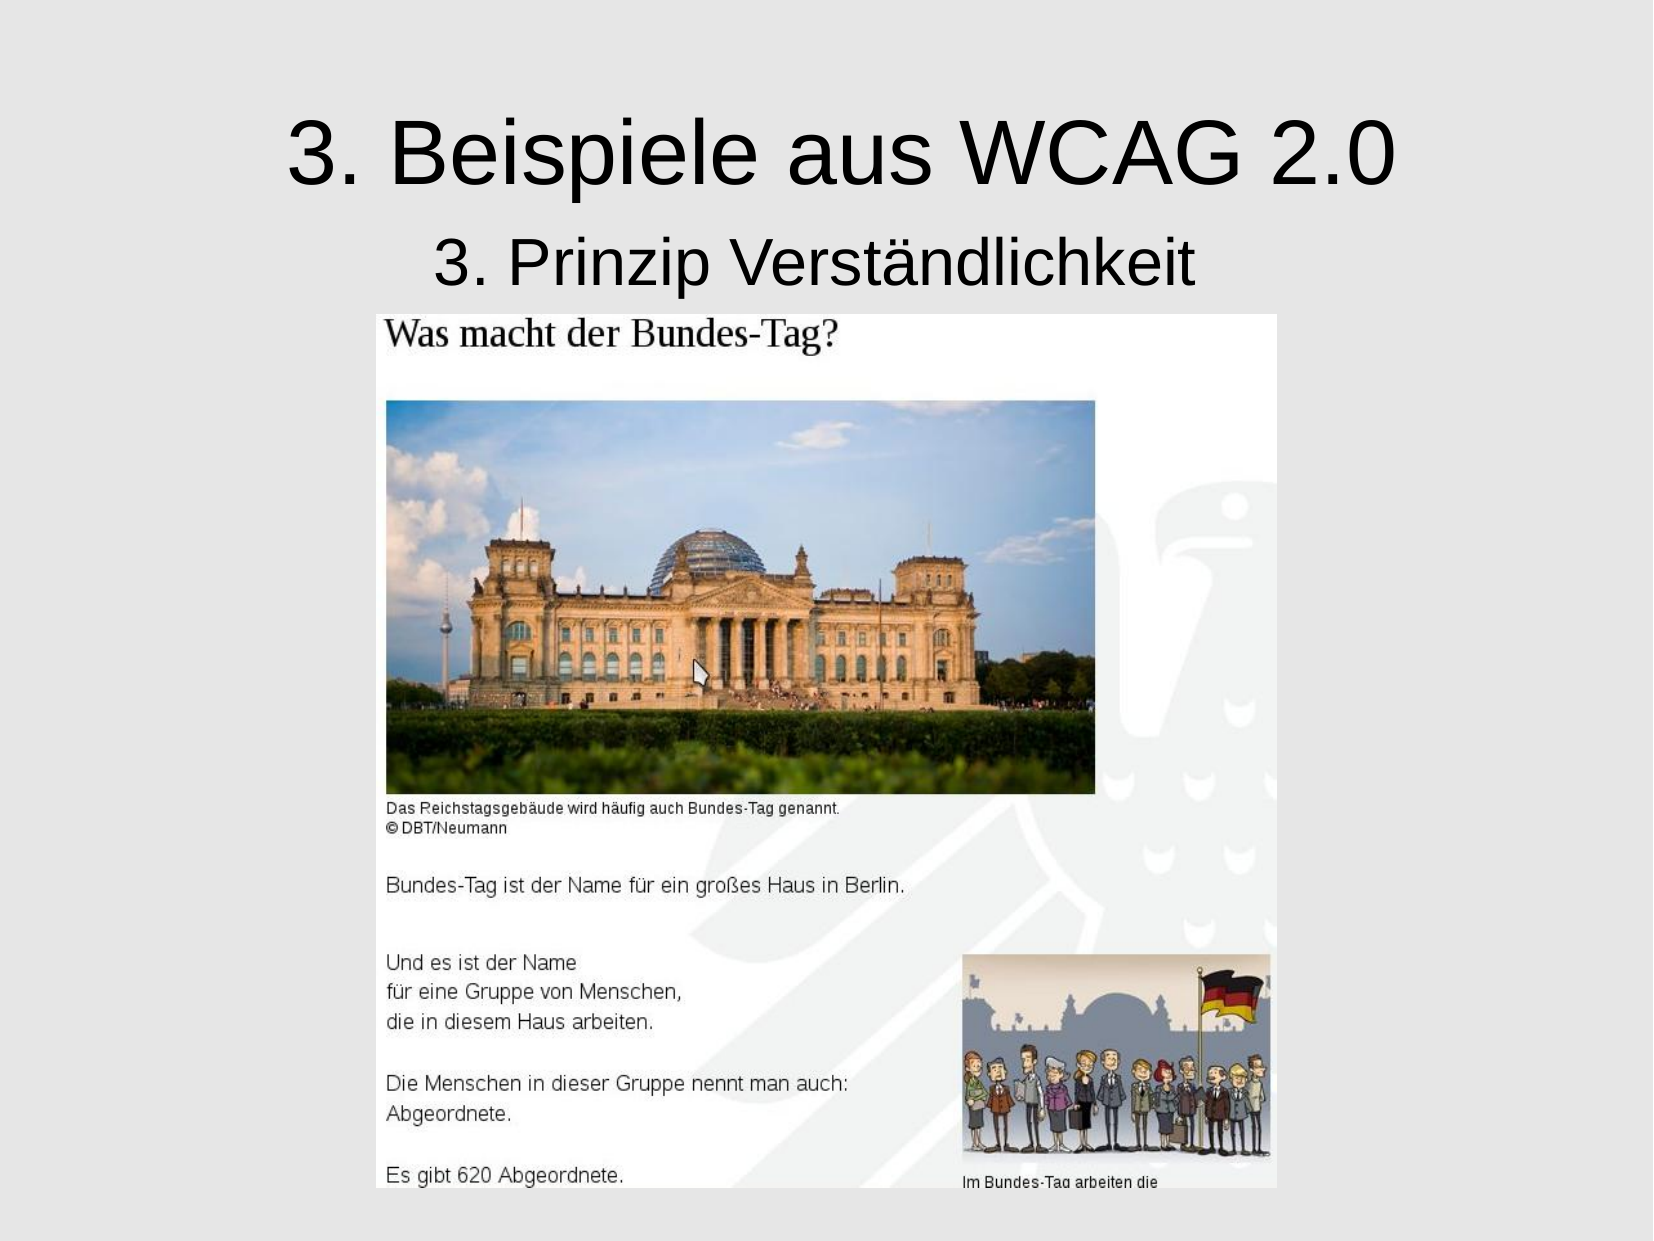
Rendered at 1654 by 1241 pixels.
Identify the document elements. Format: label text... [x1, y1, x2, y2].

title 3. Beispiele aus WCAG 2.0 [82, 49, 1571, 257]
picture [376, 314, 1277, 1188]
list 3. Prinzip Verständlichkeit [433, 257, 1220, 314]
